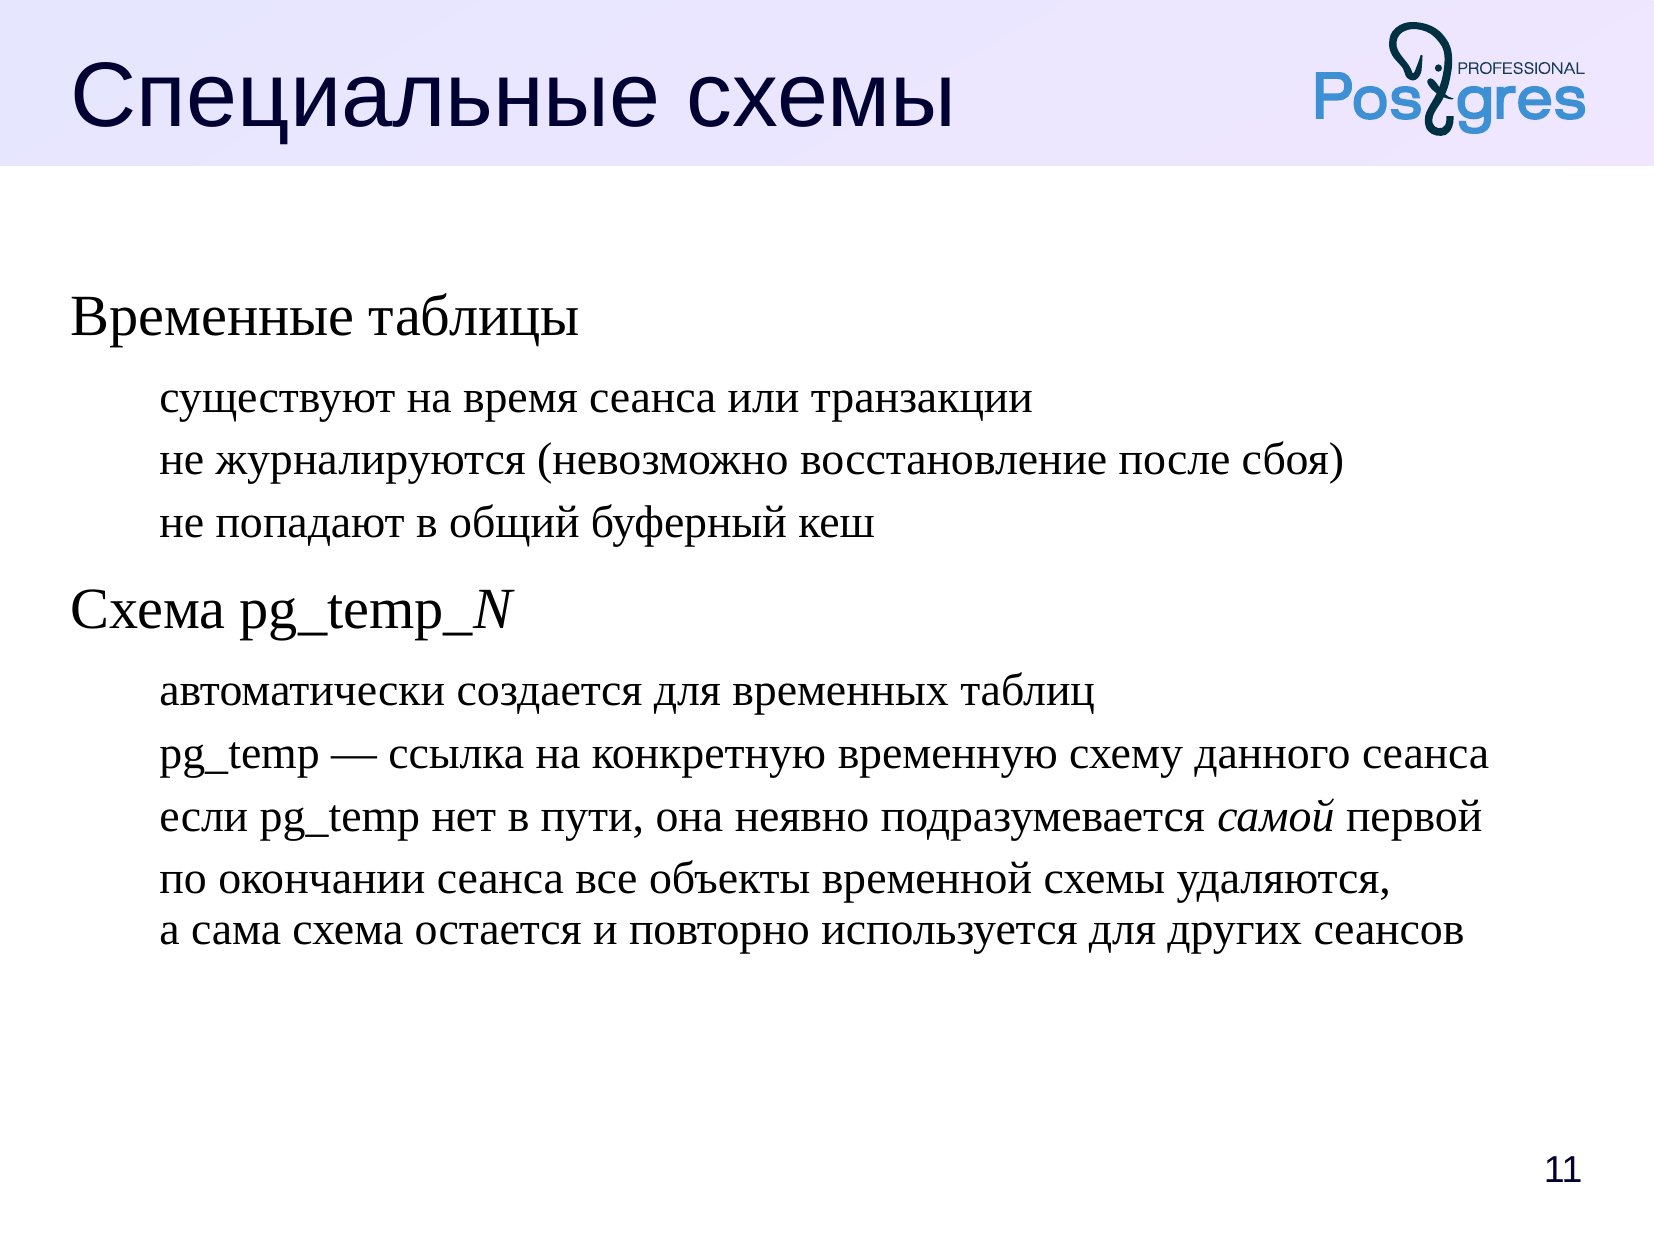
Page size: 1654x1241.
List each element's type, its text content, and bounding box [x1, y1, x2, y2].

list Временные таблицы существуют на время сеанса или транзакции не журналируются (невозможно восстановление после сбоя) не попадают в общий буферный кеш Схема pg_temp_N автоматически создается для временных таблиц pg_temp — ссылка на конкретную временную схему данного сеанса если pg_temp нет в пути, она неявно подразумевается самой первой по окончании сеанса все объекты временной схемы удаляются, а сама схема остается и повторно используется для других сеансов [70, 283, 1583, 1134]
title Специальные схемы [70, 43, 1241, 147]
